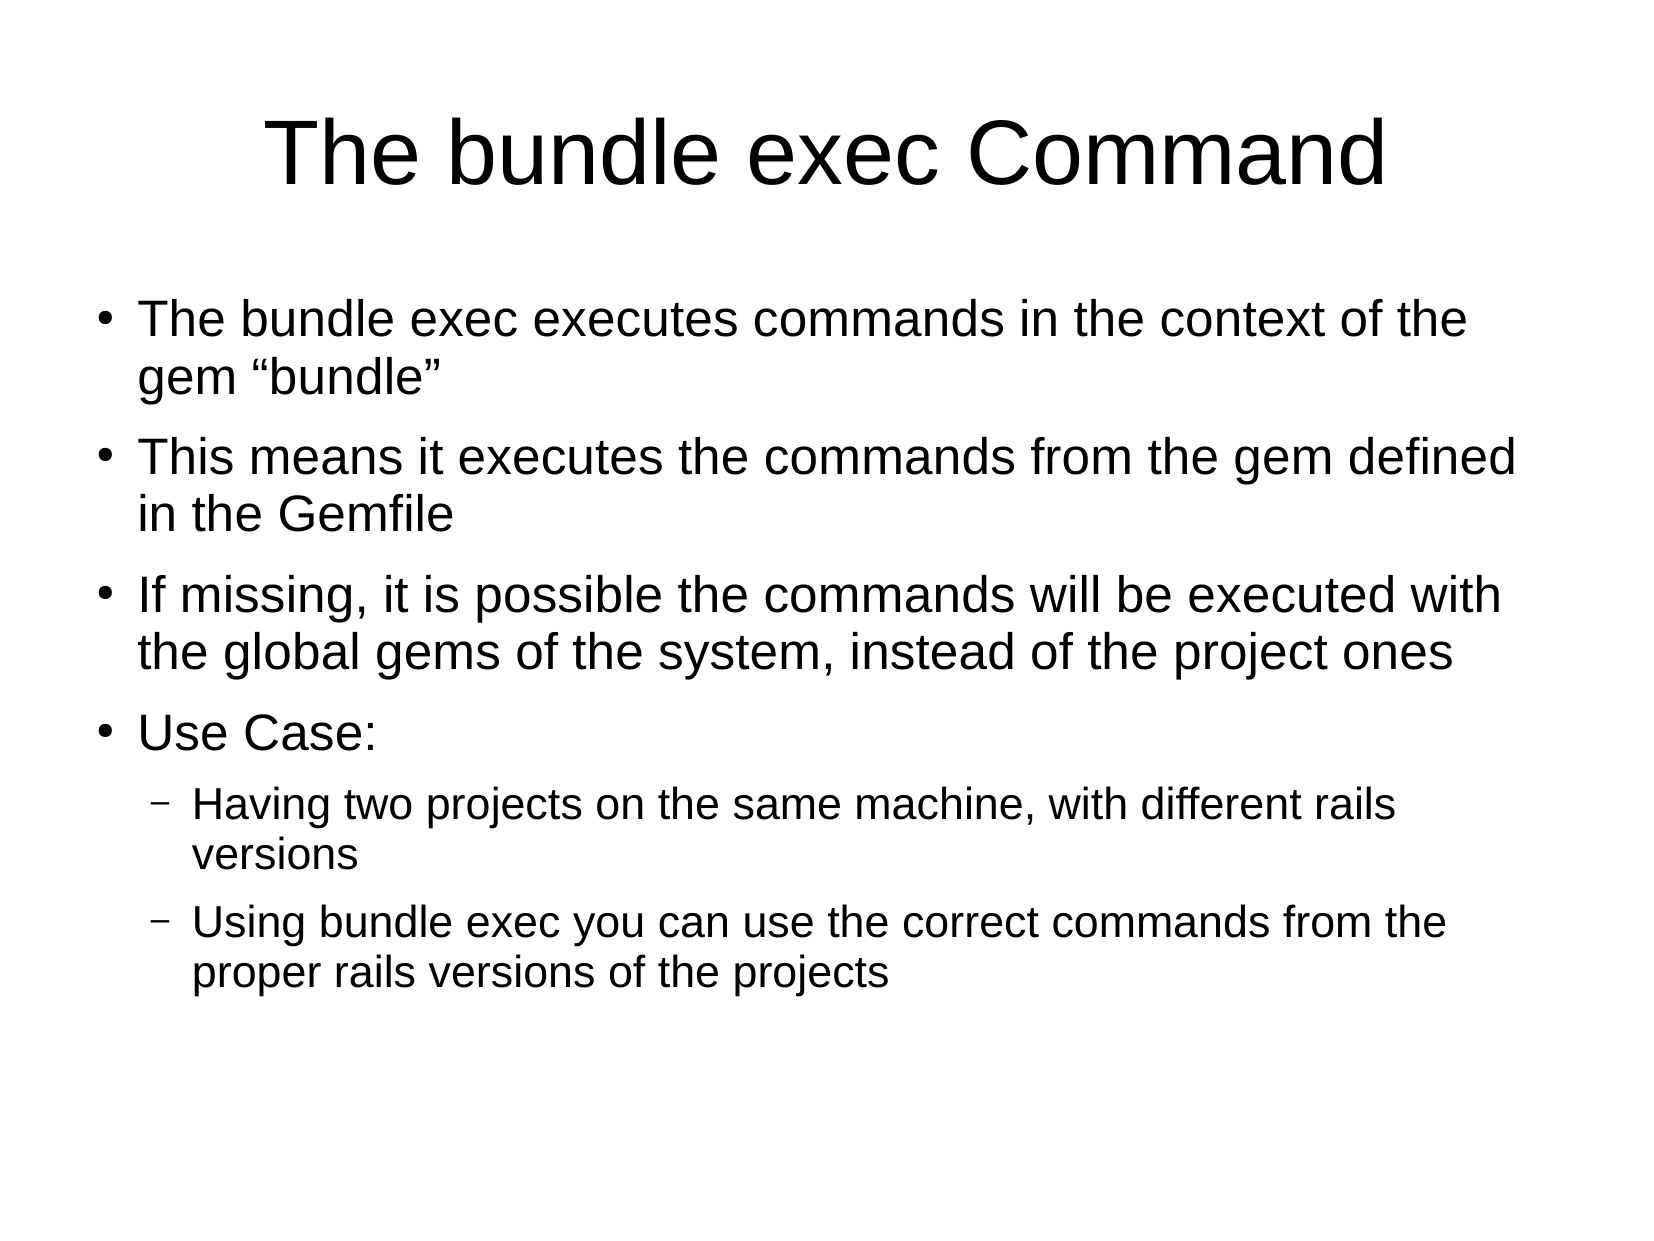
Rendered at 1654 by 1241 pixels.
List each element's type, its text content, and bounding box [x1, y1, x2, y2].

title The bundle exec Command [82, 49, 1571, 257]
list The bundle exec executes commands in the context of the gem “bundle” This means it executes the commands from the gem defined in the Gemfile If missing, it is possible the commands will be executed with the global gems of the system, instead of the project ones Use Case: Having two projects on the same machine, with different rails versions Using bundle exec you can use the correct commands from the proper rails versions of the projects [82, 290, 1571, 1010]
